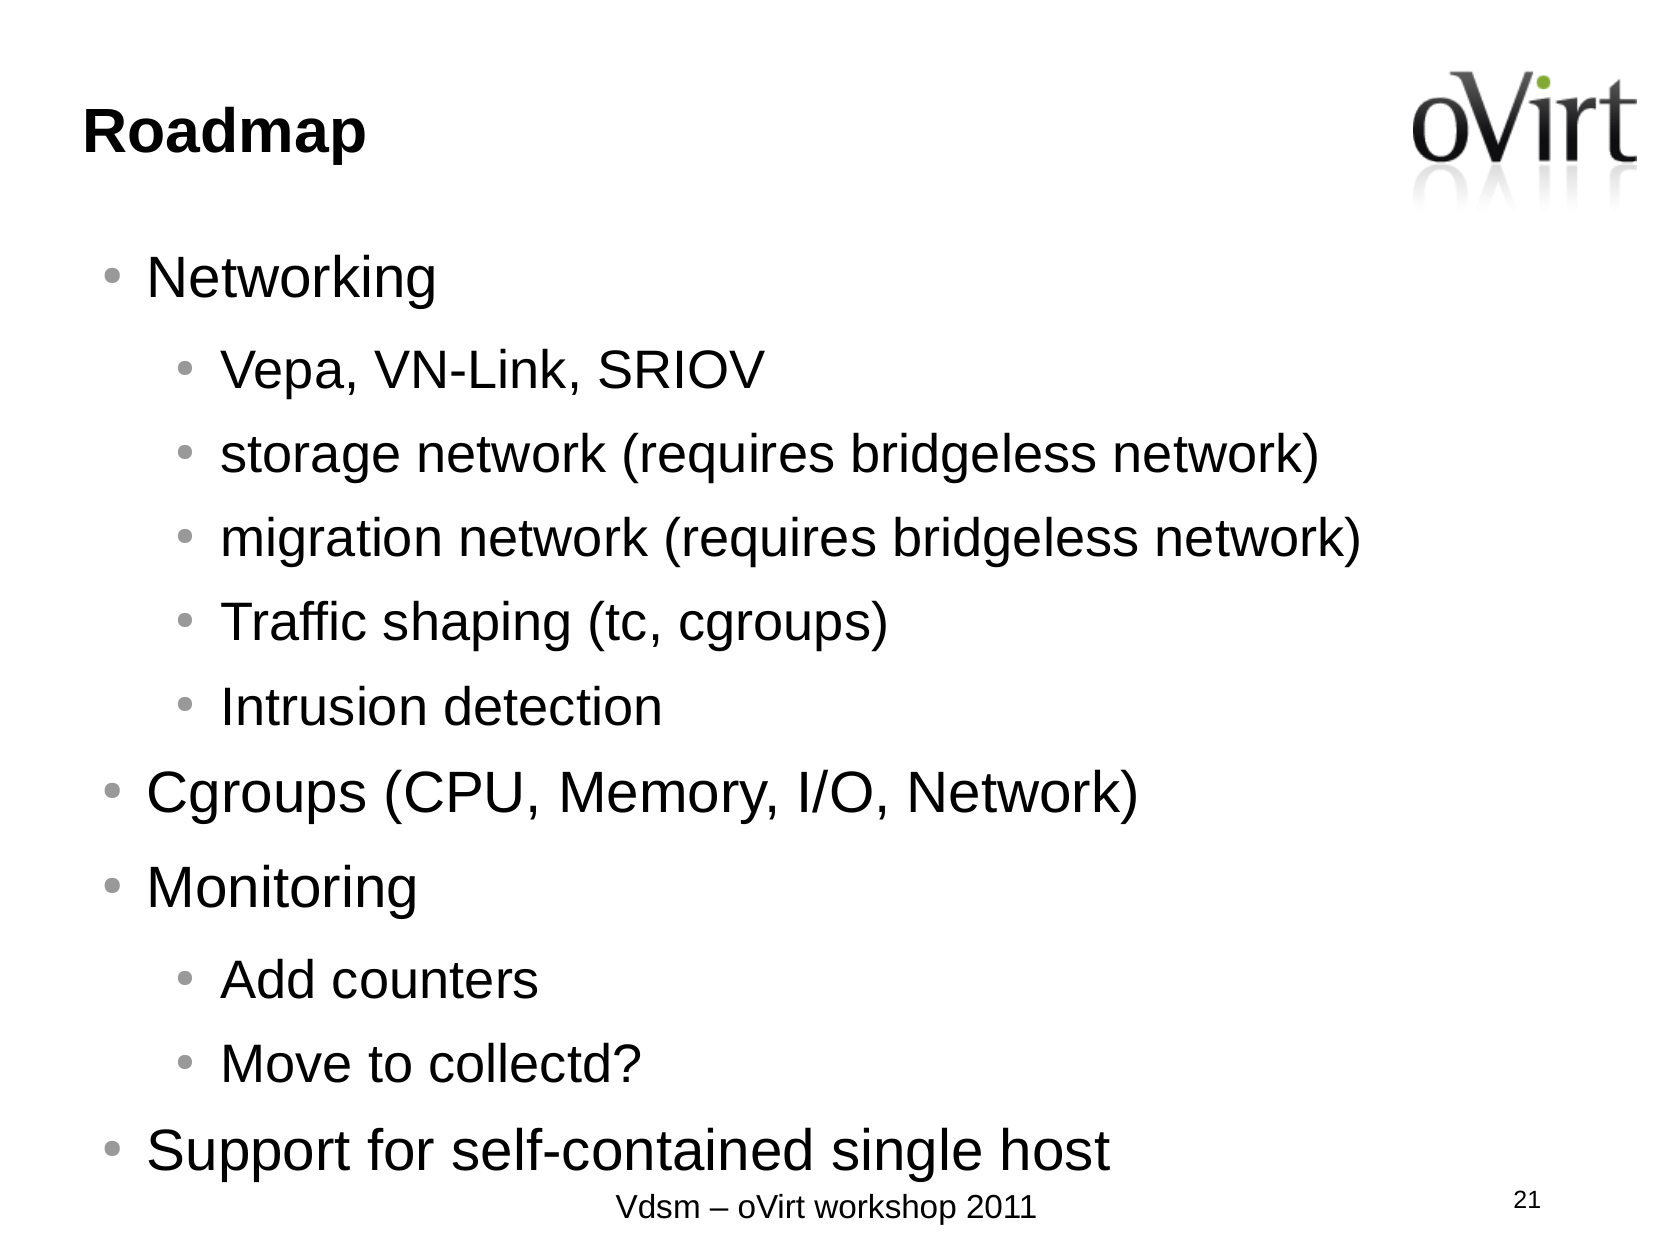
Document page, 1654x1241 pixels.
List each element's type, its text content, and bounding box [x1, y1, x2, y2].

list Networking Vepa, VN-Link, SRIOV storage network (requires bridgeless network) migration network (requires bridgeless network) Traffic shaping (tc, cgroups) Intrusion detection Cgroups (CPU, Memory, I/O, Network) Monitoring Add counters Move to collectd? Support for self-contained single host [86, 244, 1576, 1183]
picture [1413, 63, 1637, 212]
title Roadmap [82, 45, 1303, 218]
